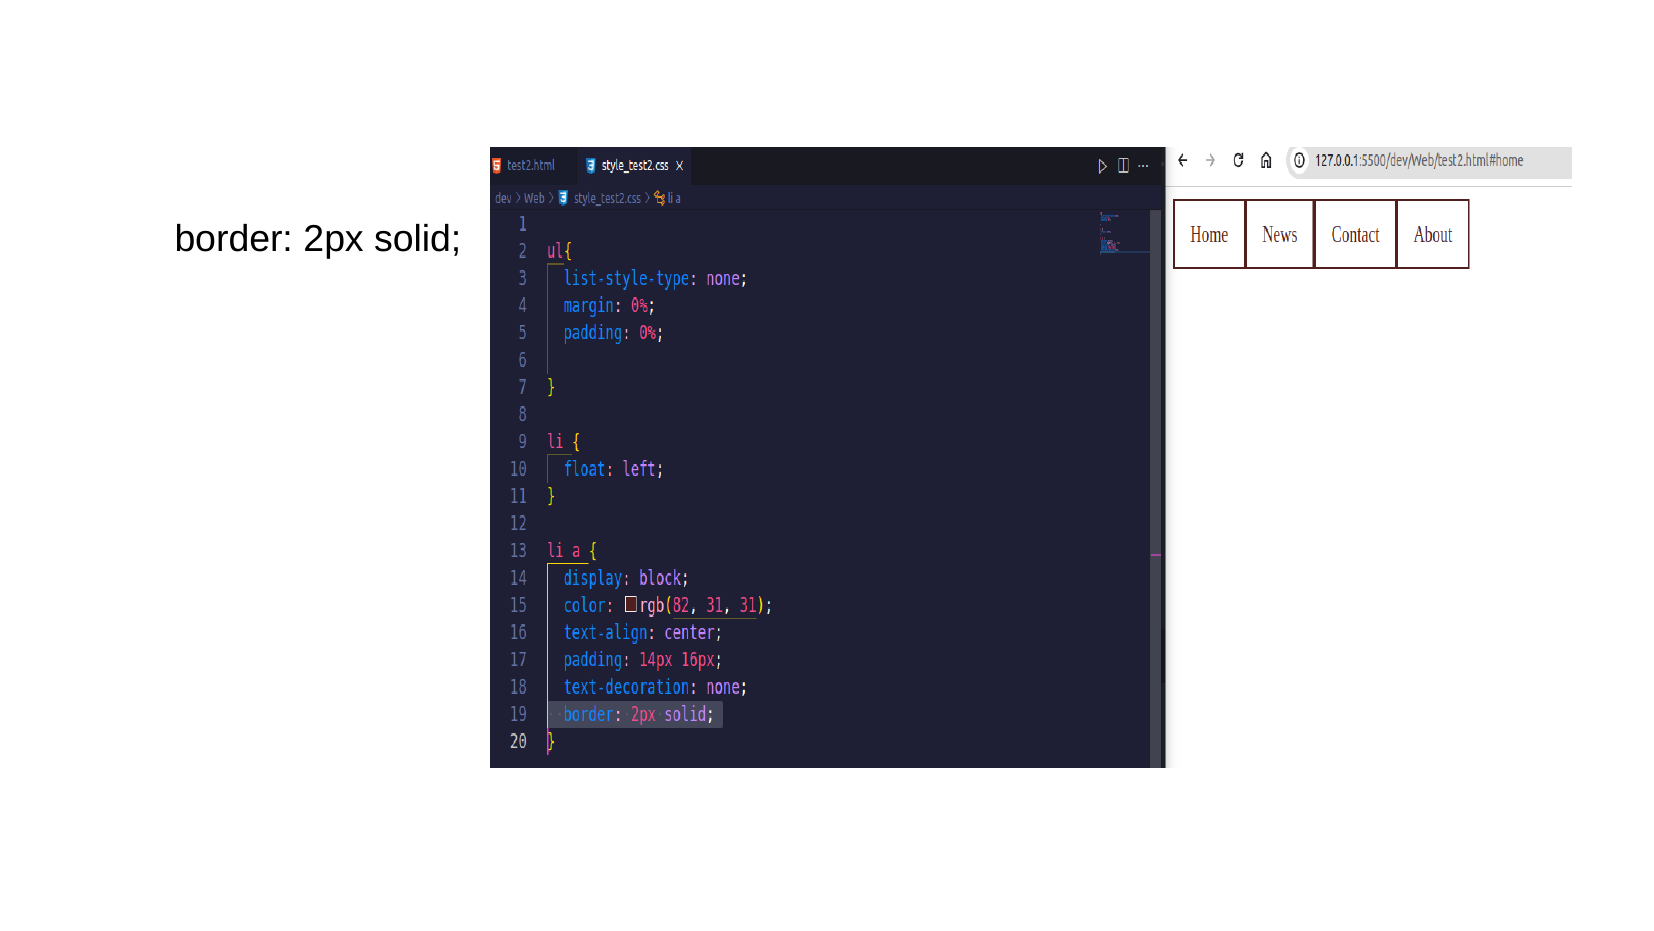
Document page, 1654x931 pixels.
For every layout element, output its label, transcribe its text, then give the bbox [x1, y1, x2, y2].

picture [490, 147, 1572, 768]
list border: 2px solid; [82, 217, 490, 758]
